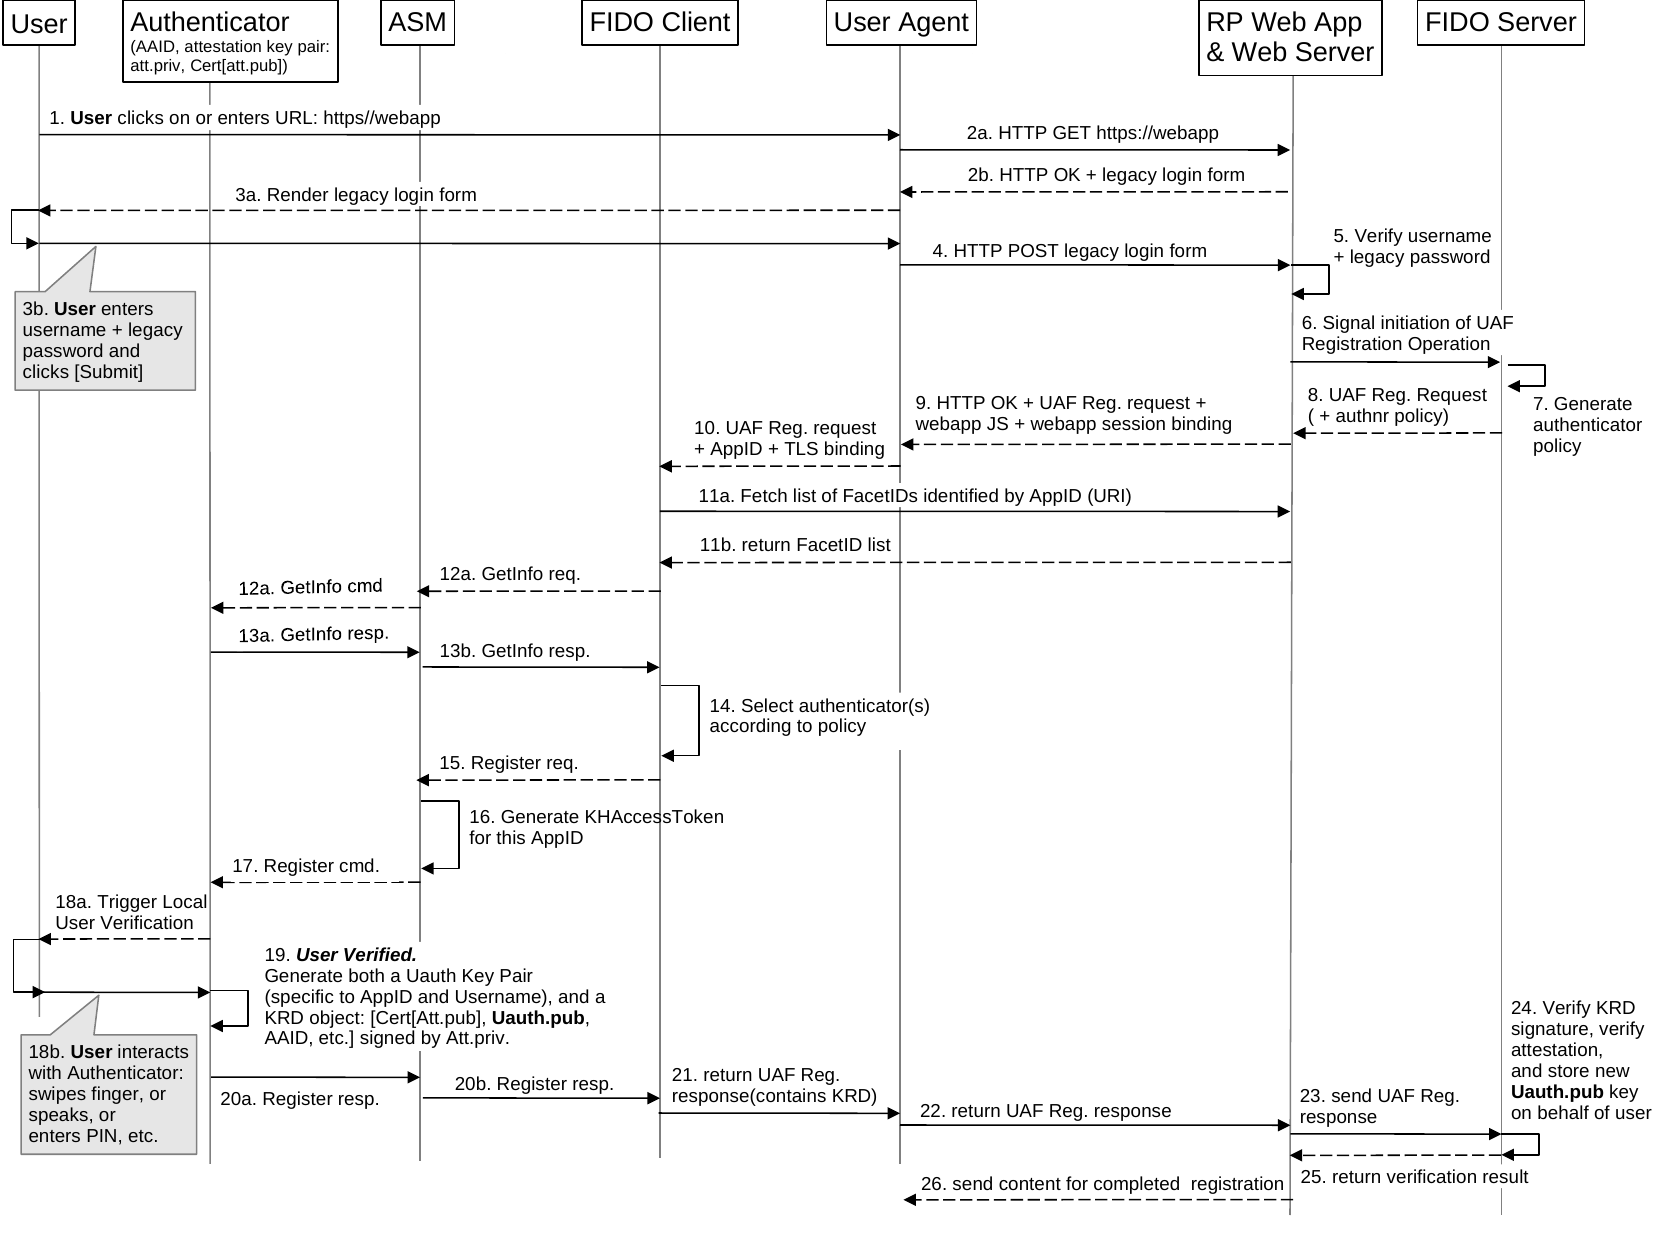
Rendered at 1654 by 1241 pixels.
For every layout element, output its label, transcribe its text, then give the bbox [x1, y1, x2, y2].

text_box 2b. HTTP OK + legacy login form [966, 162, 1246, 187]
text_box User Agent [826, 0, 977, 46]
text_box 5. Verify username + legacy password [1332, 222, 1498, 268]
text_box Authenticator (AAID, attestation key pair: att.priv, Cert[att.pub]) [122, 0, 339, 83]
text_box 21. return UAF Reg. response(contains KRD) [670, 1061, 879, 1108]
text_box 13b. GetInfo resp. [438, 637, 638, 662]
text_box 3b. User enters username + legacy password and clicks [Submit] [15, 246, 196, 391]
text_box User [3, 0, 76, 46]
text_box RP Web App & Web Server [1198, 0, 1382, 76]
text_box 20a. Register resp. [218, 1085, 382, 1133]
text_box ASM [380, 0, 455, 46]
text_box 17. Register cmd. [230, 852, 399, 882]
text_box 20b. Register resp. [453, 1071, 646, 1096]
text_box 8. UAF Reg. Request ( + authnr policy) [1306, 382, 1489, 428]
text_box 16. Generate KHAccessToken for this AppID [467, 803, 654, 849]
text_box 1. User clicks on or enters URL: https//webapp [47, 104, 443, 131]
text_box 26. send content for completed registration [919, 1171, 1286, 1197]
text_box 25. return verification result [1299, 1164, 1530, 1189]
text_box 12a. GetInfo cmd [236, 571, 406, 604]
text_box 19. User Verified. Generate both a Uauth Key Pair (specific to AppID and Username), and a KRD object: [Cert[Att.pub], Uauth.pub, AAID, etc.] signed by Att.priv. [263, 941, 613, 1051]
text_box 18b. User interacts with Authenticator: swipes finger, or speaks, or enters PIN, etc. [21, 995, 197, 1155]
text_box 23. send UAF Reg. response [1298, 1083, 1467, 1129]
text_box 4. HTTP POST legacy login form [931, 238, 1218, 263]
text_box 11b. return FacetID list [698, 532, 892, 557]
text_box 14. Select authenticator(s) according to policy [708, 692, 918, 750]
text_box 7. Generate authenticator policy [1531, 391, 1645, 458]
text_box 15. Register req. [437, 749, 637, 774]
text_box 11a. Fetch list of FacetIDs identified by AppID (URI) [697, 483, 1131, 508]
text_box FIDO Server [1417, 0, 1585, 46]
text_box 12a. GetInfo req. [438, 560, 638, 585]
text_box 18a. Trigger Local User Verification [53, 889, 203, 935]
text_box 2a. HTTP GET https://webapp [965, 120, 1221, 146]
text_box 22. return UAF Reg. response [918, 1097, 1174, 1122]
text_box 6. Signal initiation of UAF Registration Operation [1300, 309, 1521, 356]
text_box 9. HTTP OK + UAF Reg. request + webapp JS + webapp session binding [914, 389, 1239, 436]
text_box FIDO Client [582, 0, 739, 46]
text_box 3a. Render legacy login form [234, 181, 479, 206]
text_box 24. Verify KRD signature, verify attestation, and store new Uauth.pub key on behalf of user [1509, 995, 1654, 1126]
text_box 10. UAF Reg. request + AppID + TLS binding [692, 414, 886, 461]
text_box 13a. GetInfo resp. [236, 618, 406, 652]
